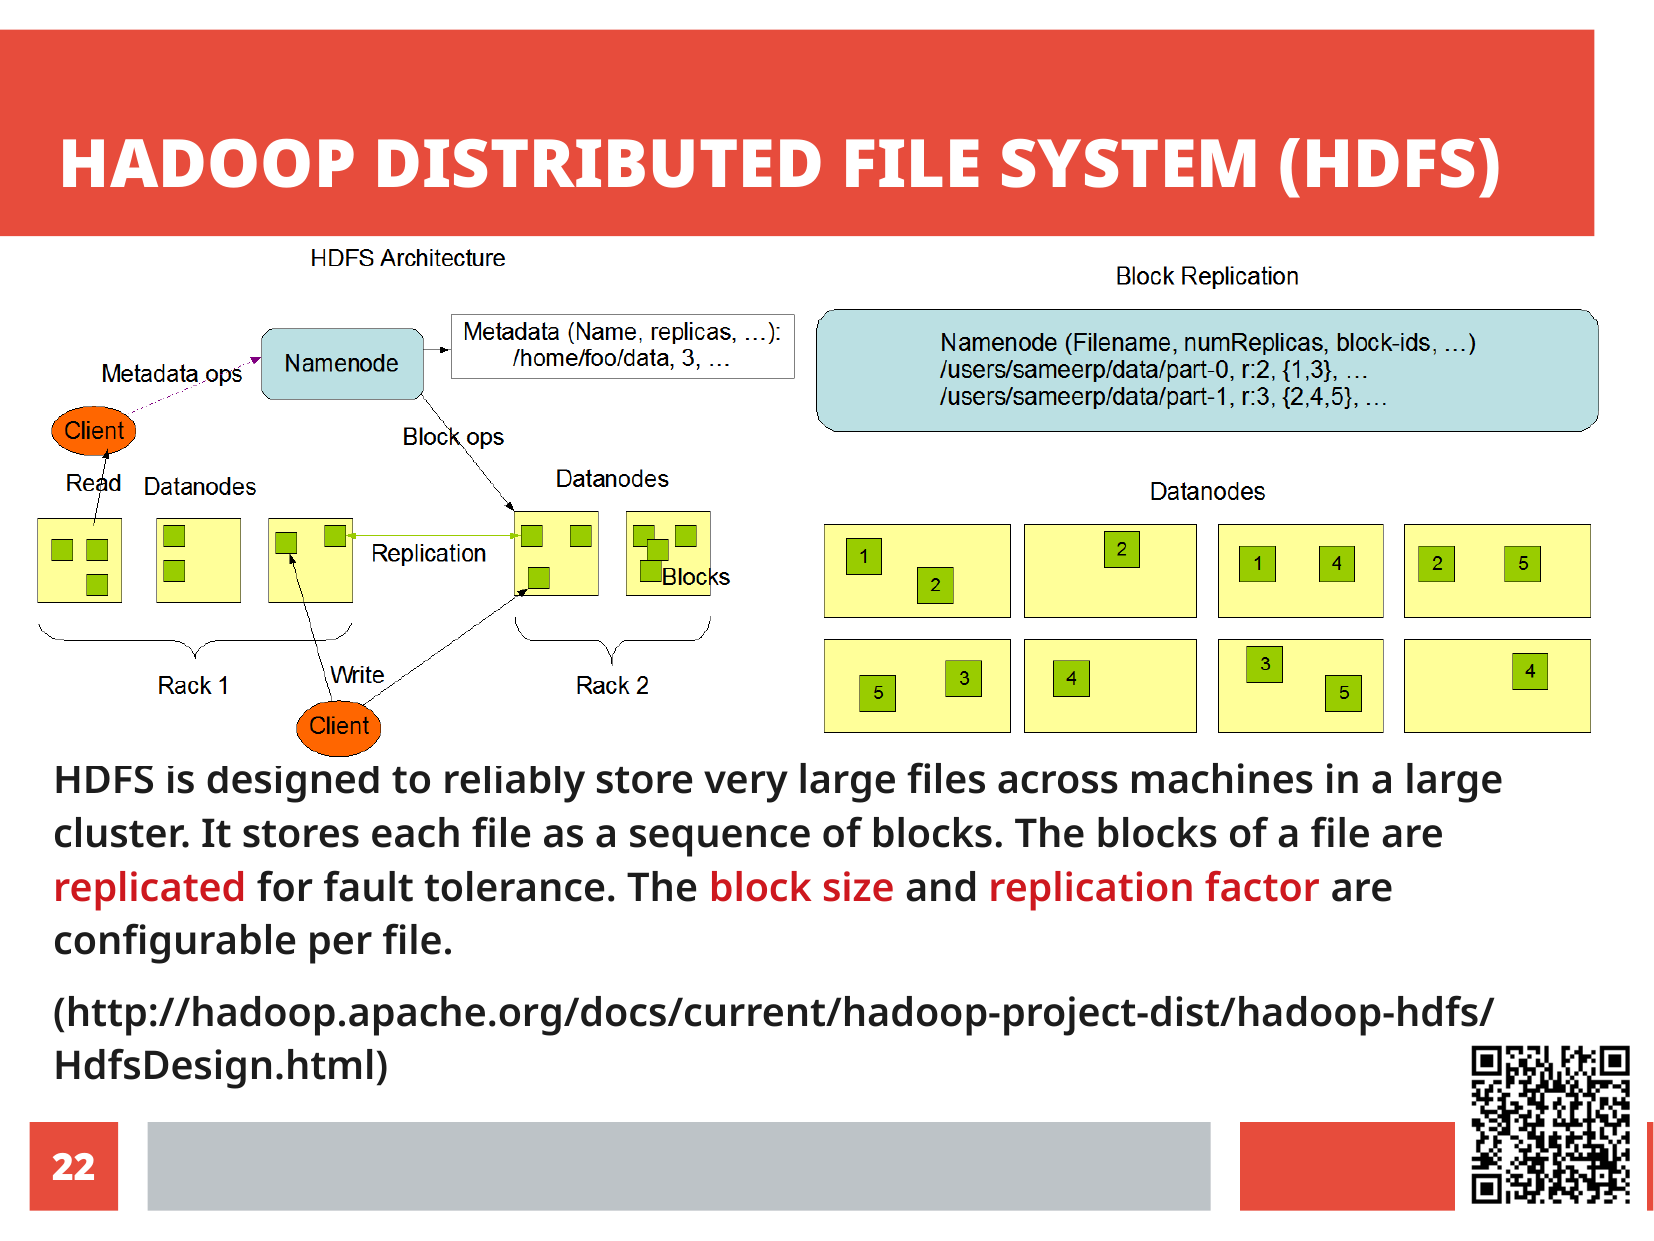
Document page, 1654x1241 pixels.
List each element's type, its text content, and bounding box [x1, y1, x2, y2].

picture [30, 237, 795, 766]
picture [816, 258, 1599, 739]
picture [1455, 1029, 1647, 1221]
title HADOOP DISTRIBUTED FILE SYSTEM (HDFS) [59, 59, 1595, 207]
list HDFS is designed to reliably store very large files across machines in a large cluster. It stores each file as a sequence of blocks. The blocks of a file are replicated for fault tolerance. The block size and replication factor are configurable per file. (http://hadoop.apache.org/docs/current/hadoop-project-dist/hadoop-hdfs/HdfsDesign.html) [53, 324, 1560, 1093]
